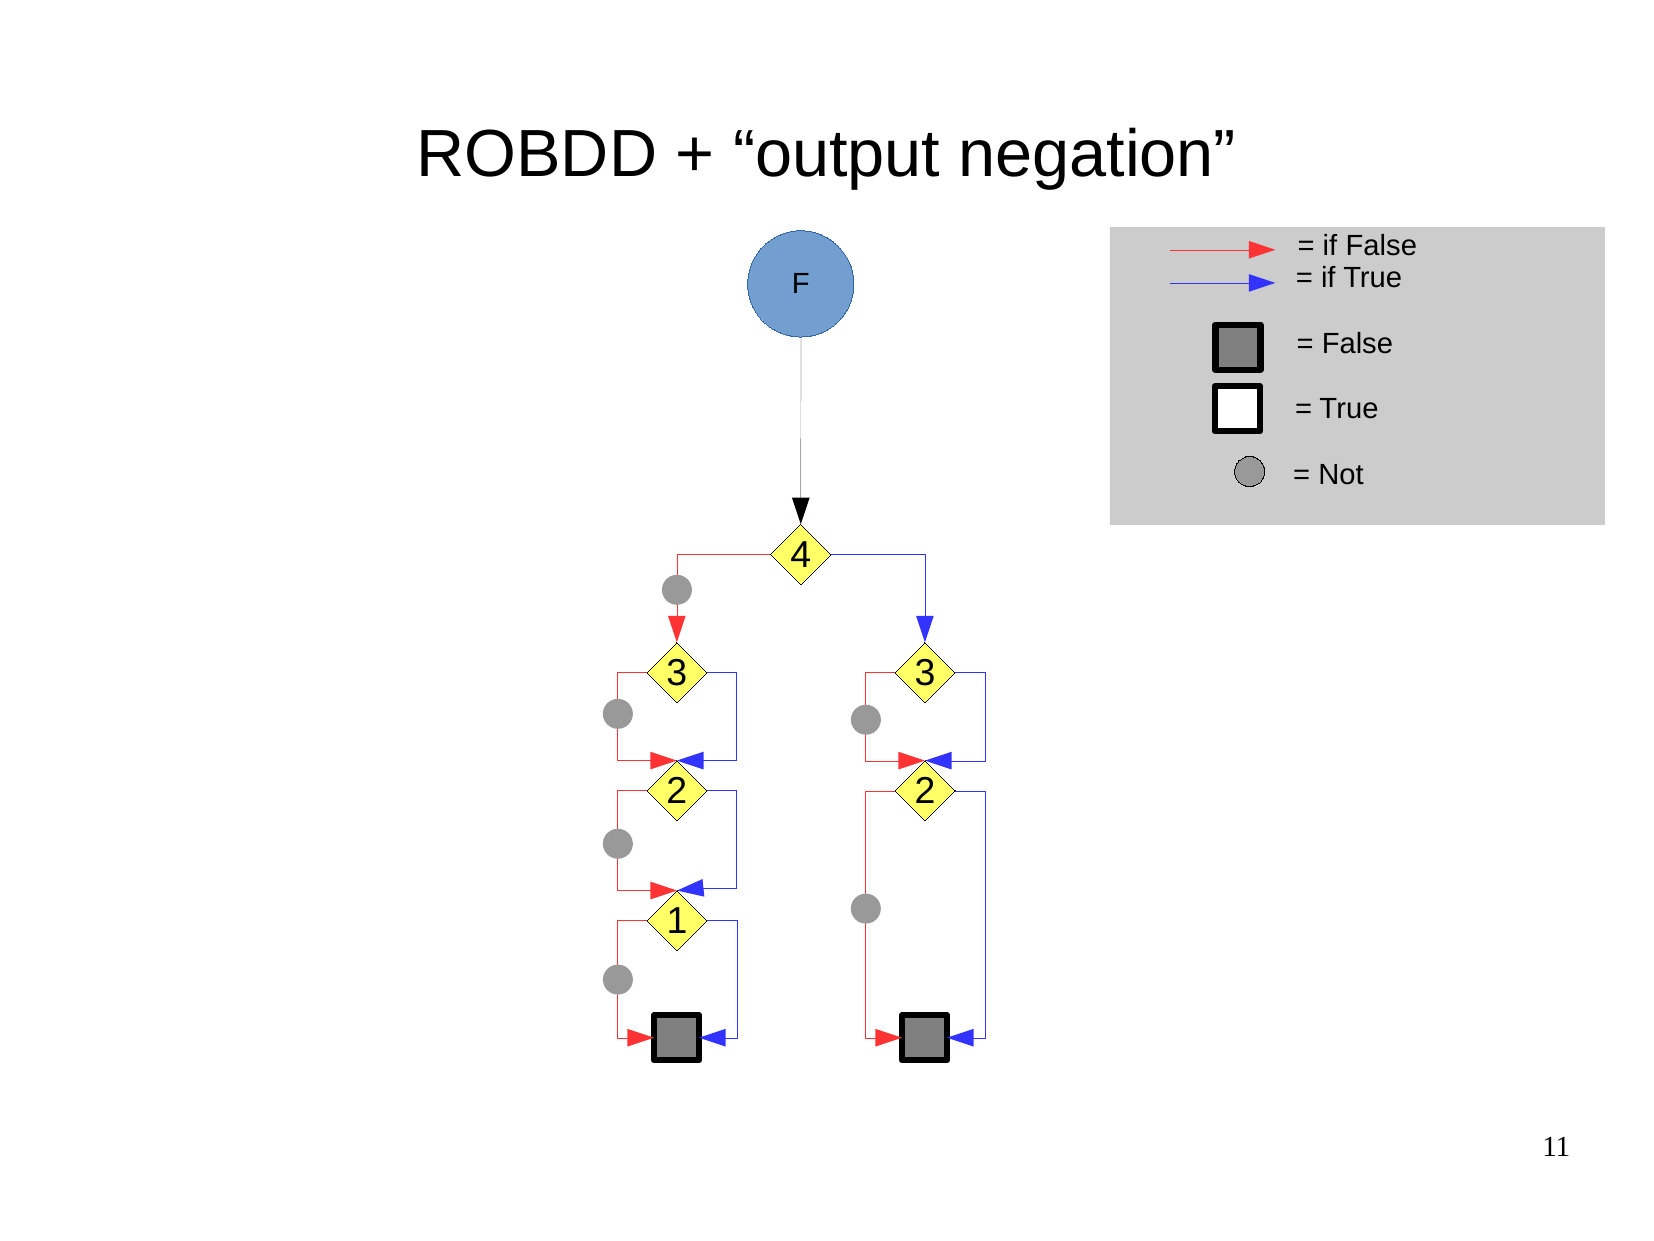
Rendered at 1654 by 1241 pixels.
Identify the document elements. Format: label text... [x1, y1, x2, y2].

text_box [602, 964, 633, 995]
text_box [850, 893, 881, 924]
title ROBDD + “output negation” [82, 49, 1571, 257]
text_box 3 [895, 642, 955, 703]
text_box [661, 574, 692, 605]
text_box [850, 704, 881, 735]
text_box [1234, 456, 1265, 487]
text_box [1215, 324, 1261, 370]
text_box 4 [770, 524, 831, 585]
text_box 1 [647, 891, 707, 951]
text_box F [747, 257, 854, 338]
text_box 2 [895, 761, 956, 821]
text_box = if False = if True = False = True = Not [1109, 227, 1605, 525]
text_box 2 [647, 760, 707, 821]
text_box 3 [647, 642, 707, 703]
text_box [602, 828, 633, 859]
text_box [901, 1015, 947, 1061]
text_box [653, 1015, 699, 1061]
text_box [1215, 386, 1261, 432]
text_box [602, 698, 633, 729]
